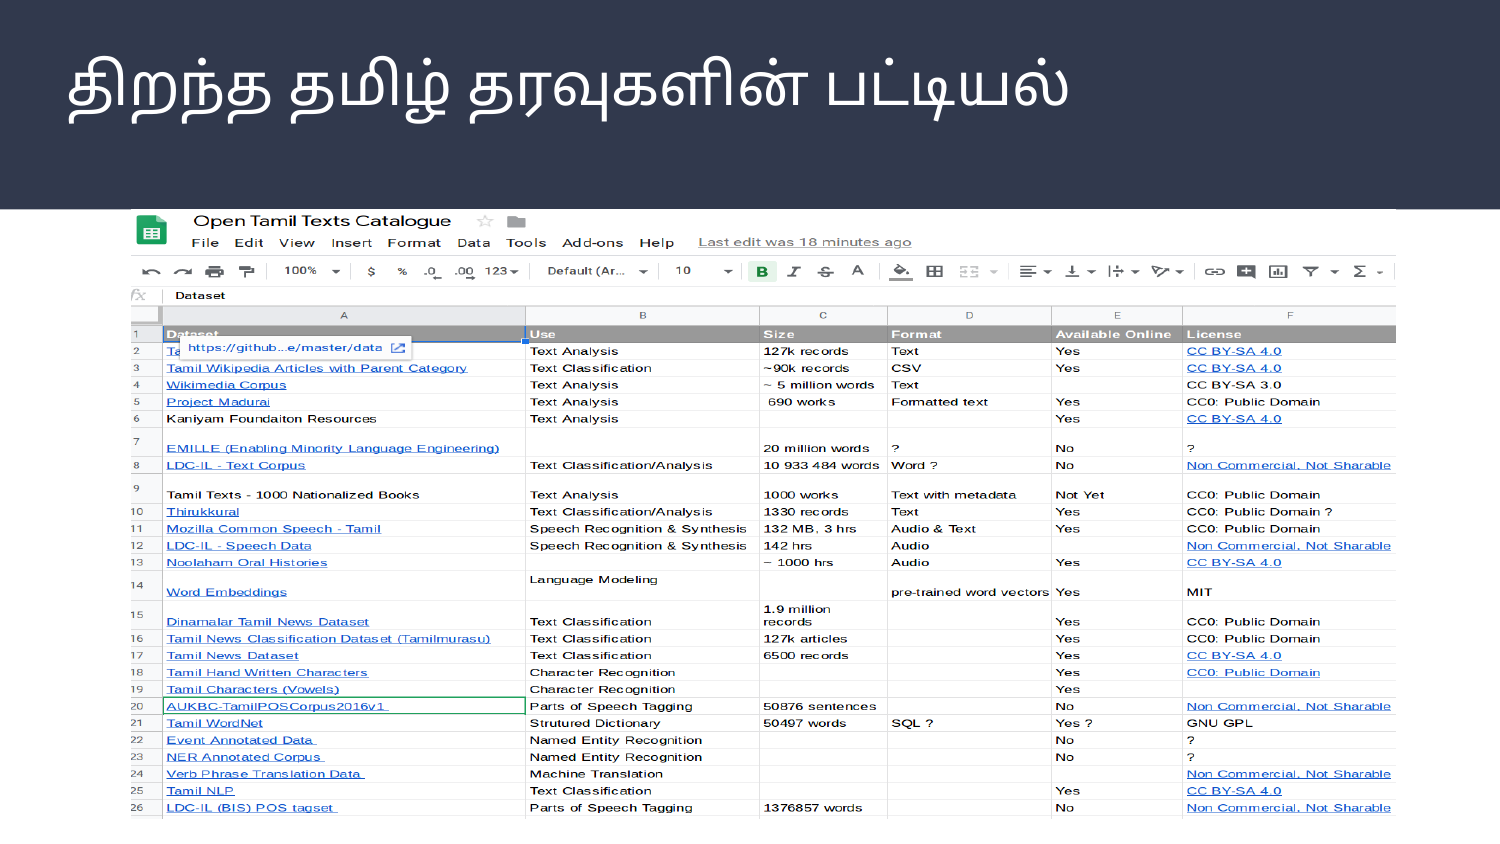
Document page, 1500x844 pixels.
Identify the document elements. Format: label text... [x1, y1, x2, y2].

title திறந்த தமிழ் தரவுகளின் பட்டியல் [51, 32, 1449, 135]
picture [131, 209, 1396, 819]
